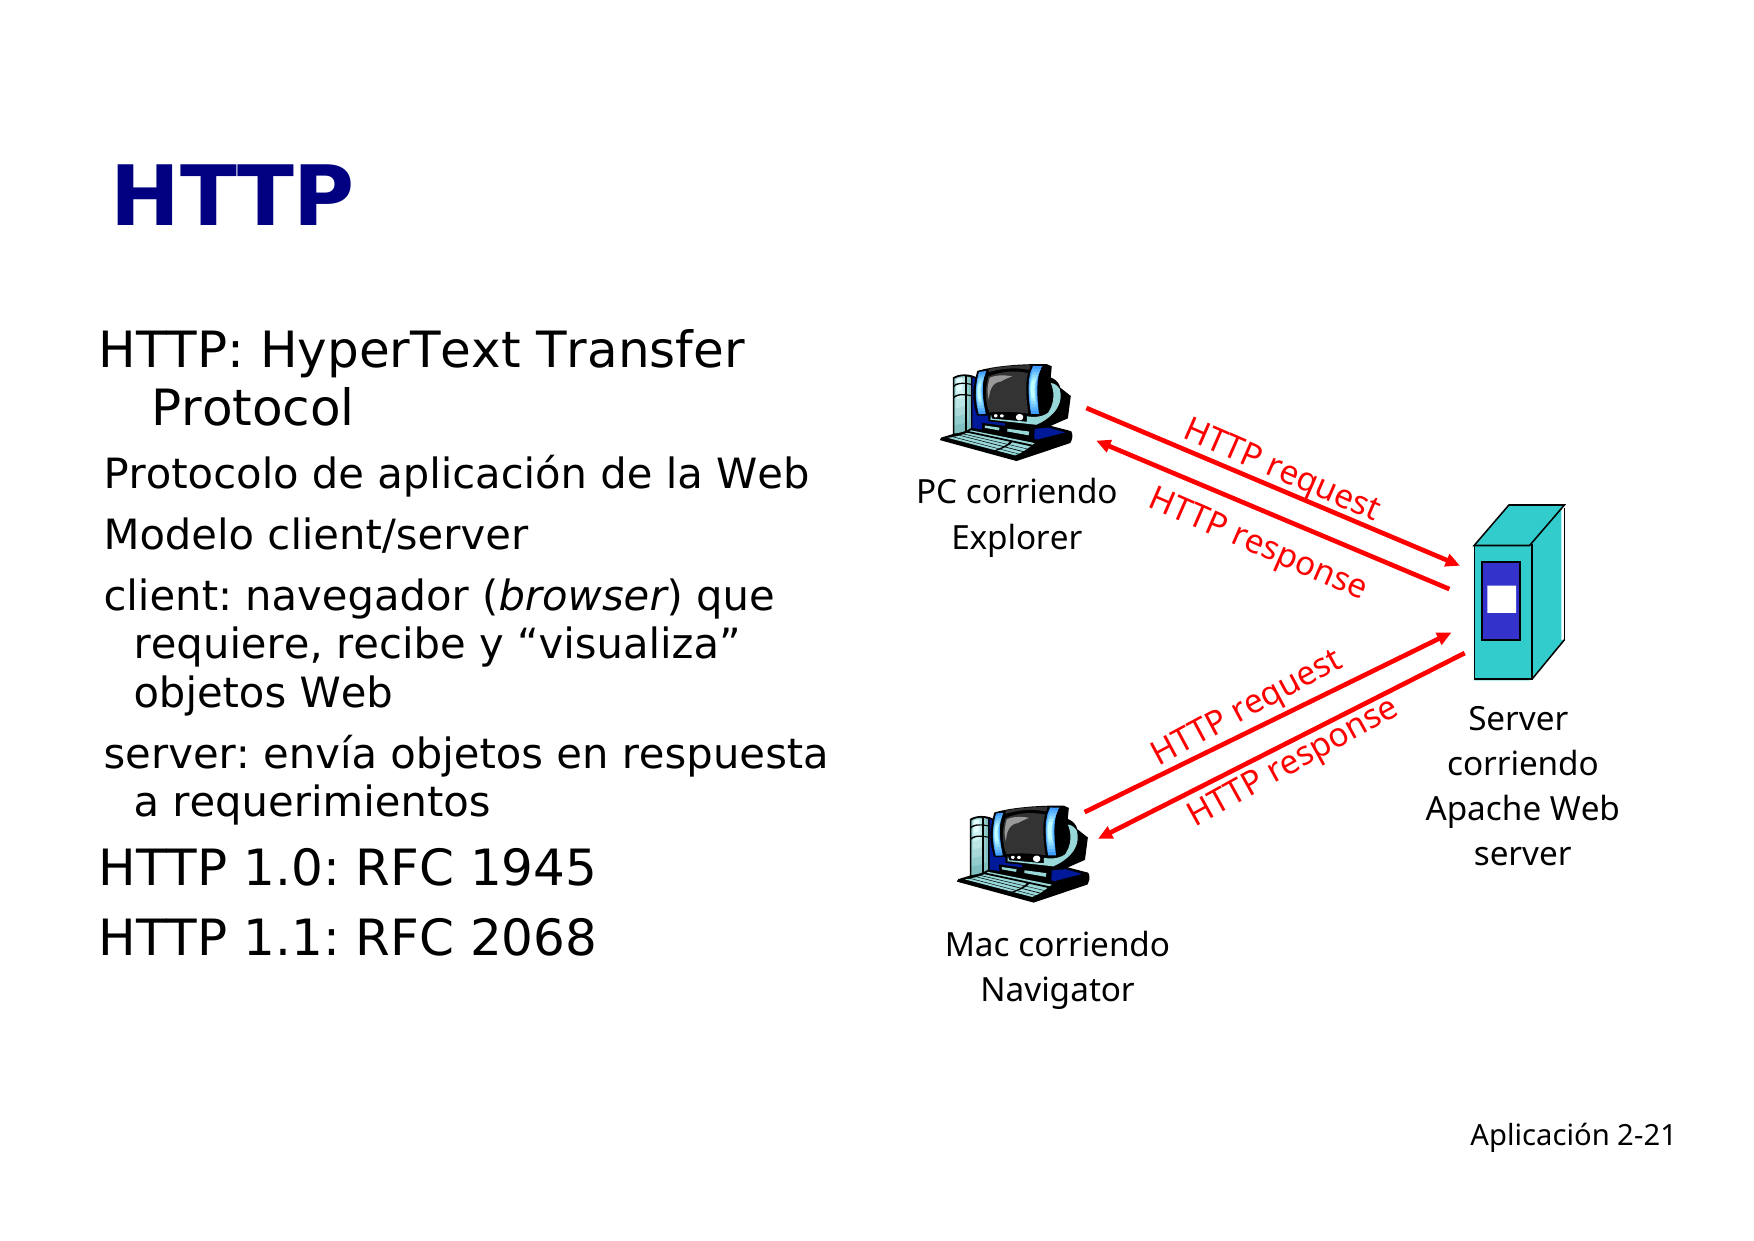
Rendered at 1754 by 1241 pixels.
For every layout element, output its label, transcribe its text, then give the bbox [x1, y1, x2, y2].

picture [939, 363, 1075, 460]
text_box HTTP request [1124, 621, 1366, 789]
text_box [1474, 504, 1565, 681]
list HTTP: HyperText Transfer Protocol Protocolo de aplicación de la Web Modelo client/server client: navegador (browser) que requiere, recibe y “visualiza” objetos Web server: envía objetos en respuesta a requerimientos HTTP 1.0: RFC 1945 HTTP 1.1: RFC 2068 [95, 320, 865, 1055]
picture [956, 804, 1092, 903]
text_box Mac corriendo Navigator [930, 913, 1186, 1020]
text_box HTTP response [1160, 668, 1422, 850]
text_box PC corriendo Explorer [901, 460, 1133, 567]
text_box HTTP request [1160, 392, 1406, 545]
text_box HTTP response [1125, 461, 1393, 623]
text_box Server corriendo Apache Web server [1410, 686, 1636, 884]
title HTTP [95, 88, 1671, 305]
